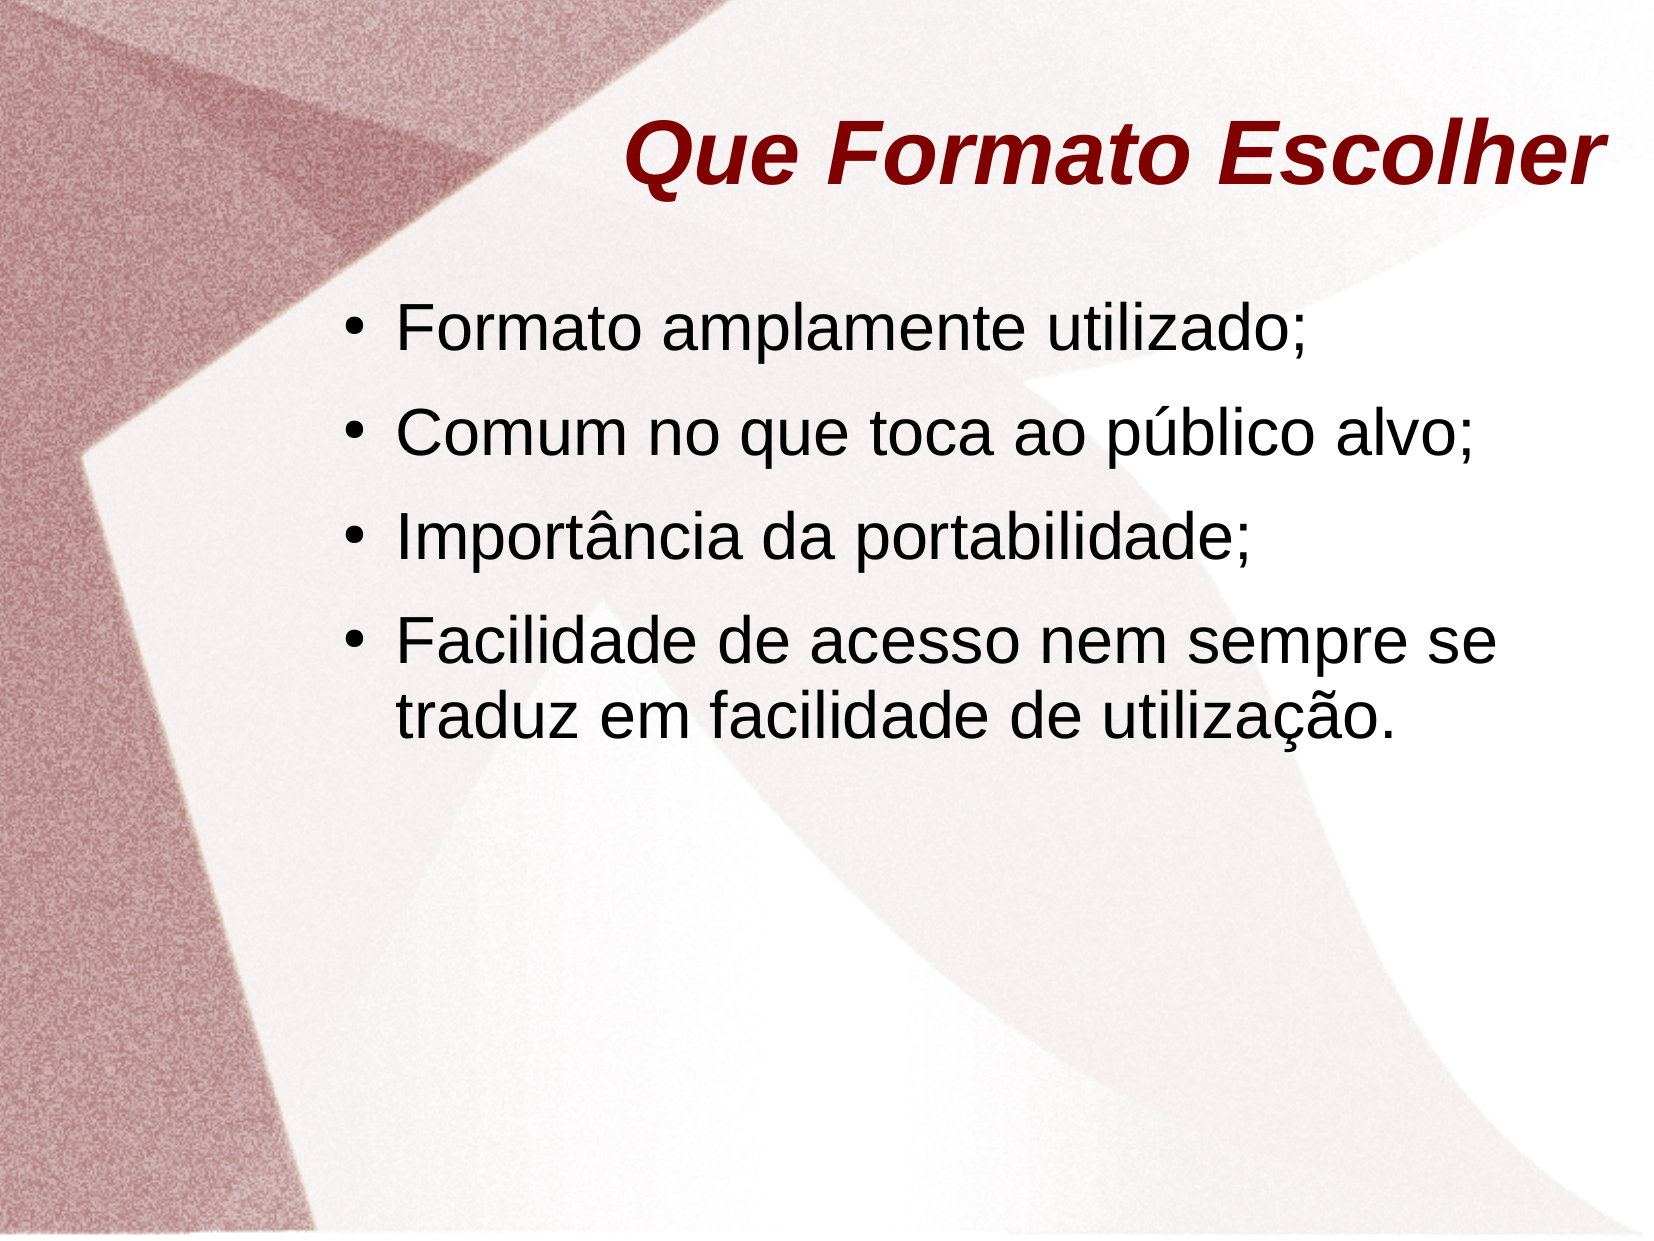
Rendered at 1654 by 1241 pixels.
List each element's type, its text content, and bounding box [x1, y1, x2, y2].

picture [0, 0, 1654, 1241]
list Formato amplamente utilizado; Comum no que toca ao público alvo; Importância da portabilidade; Facilidade de acesso nem sempre se traduz em facilidade de utilização. [324, 290, 1601, 901]
title Que Formato Escolher [596, 56, 1607, 250]
